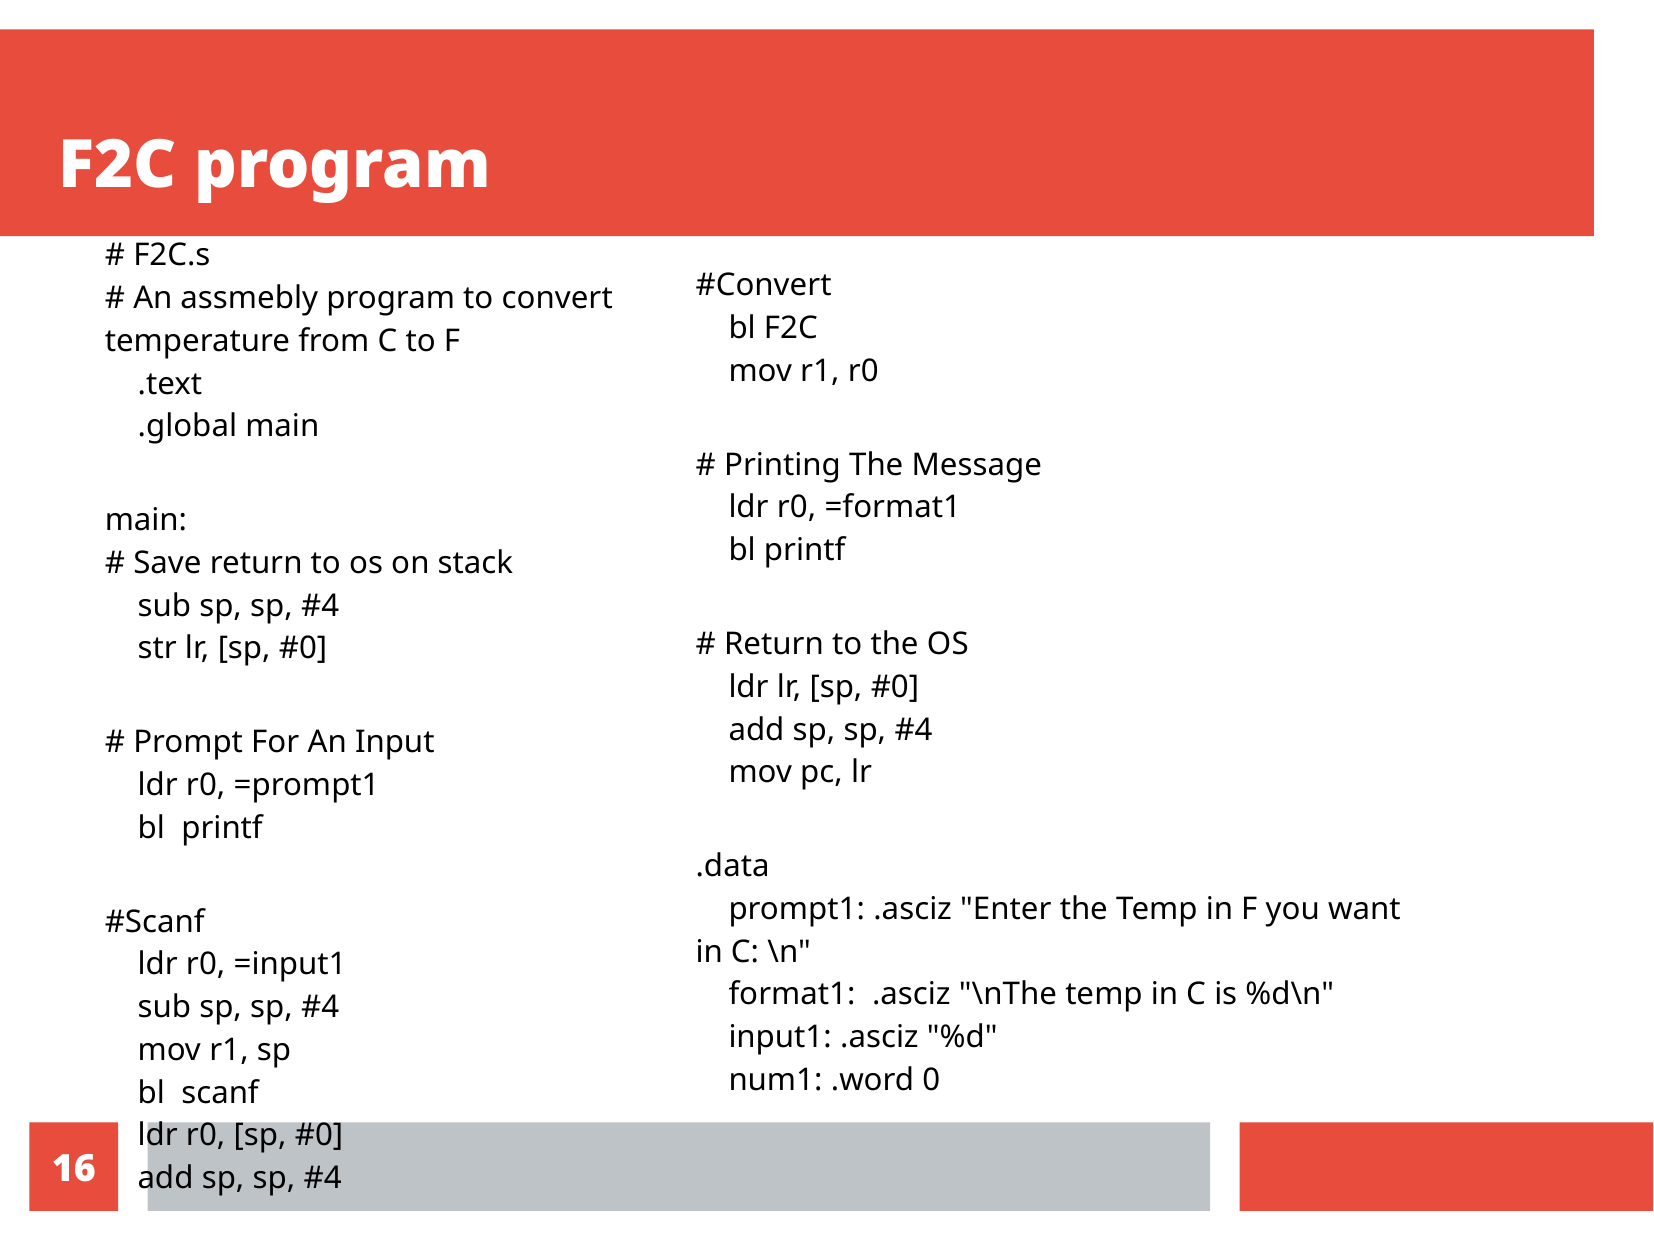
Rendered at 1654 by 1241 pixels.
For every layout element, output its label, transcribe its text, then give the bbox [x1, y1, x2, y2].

text_box # F2C.s # An assmebly program to convert temperature from C to F .text .global main main: # Save return to os on stack sub sp, sp, #4 str lr, [sp, #0] # Prompt For An Input ldr r0, =prompt1 bl printf #Scanf ldr r0, =input1 sub sp, sp, #4 mov r1, sp bl scanf ldr r0, [sp, #0] add sp, sp, #4 [90, 225, 721, 1241]
title F2C program [58, 59, 1594, 207]
text_box #Convert bl F2C mov r1, r0 # Printing The Message ldr r0, =format1 bl printf # Return to the OS ldr lr, [sp, #0] add sp, sp, #4 mov pc, lr .data prompt1: .asciz "Enter the Temp in F you want in C: \n" format1: .asciz "\nThe temp in C is %d\n" input1: .asciz "%d" num1: .word 0 [680, 255, 1443, 1006]
